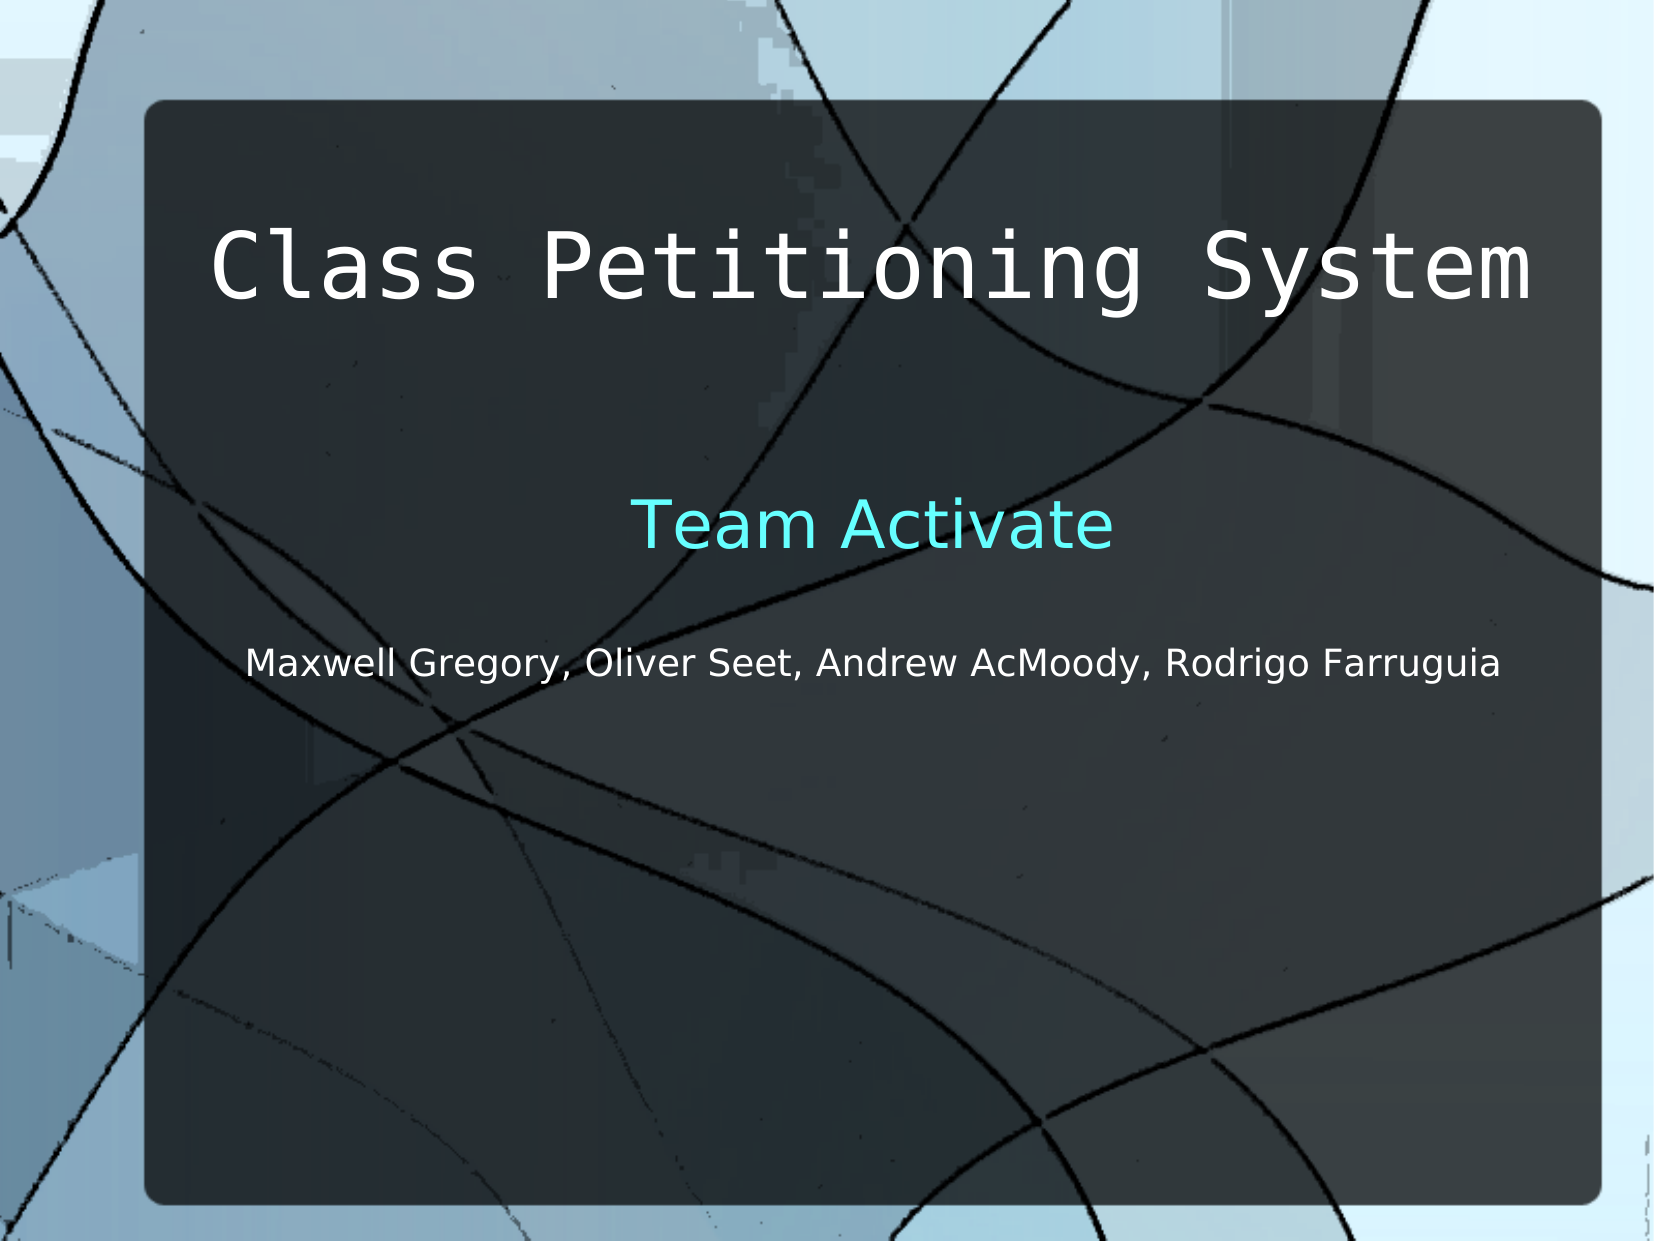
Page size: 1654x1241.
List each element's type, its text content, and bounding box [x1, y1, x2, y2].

title Class Petitioning System [159, 158, 1583, 376]
subtitle Team Activate Maxwell Gregory, Oliver Seet, Andrew AcMoody, Rodrigo Farruguia [178, 195, 1570, 977]
picture [0, 0, 1654, 1241]
